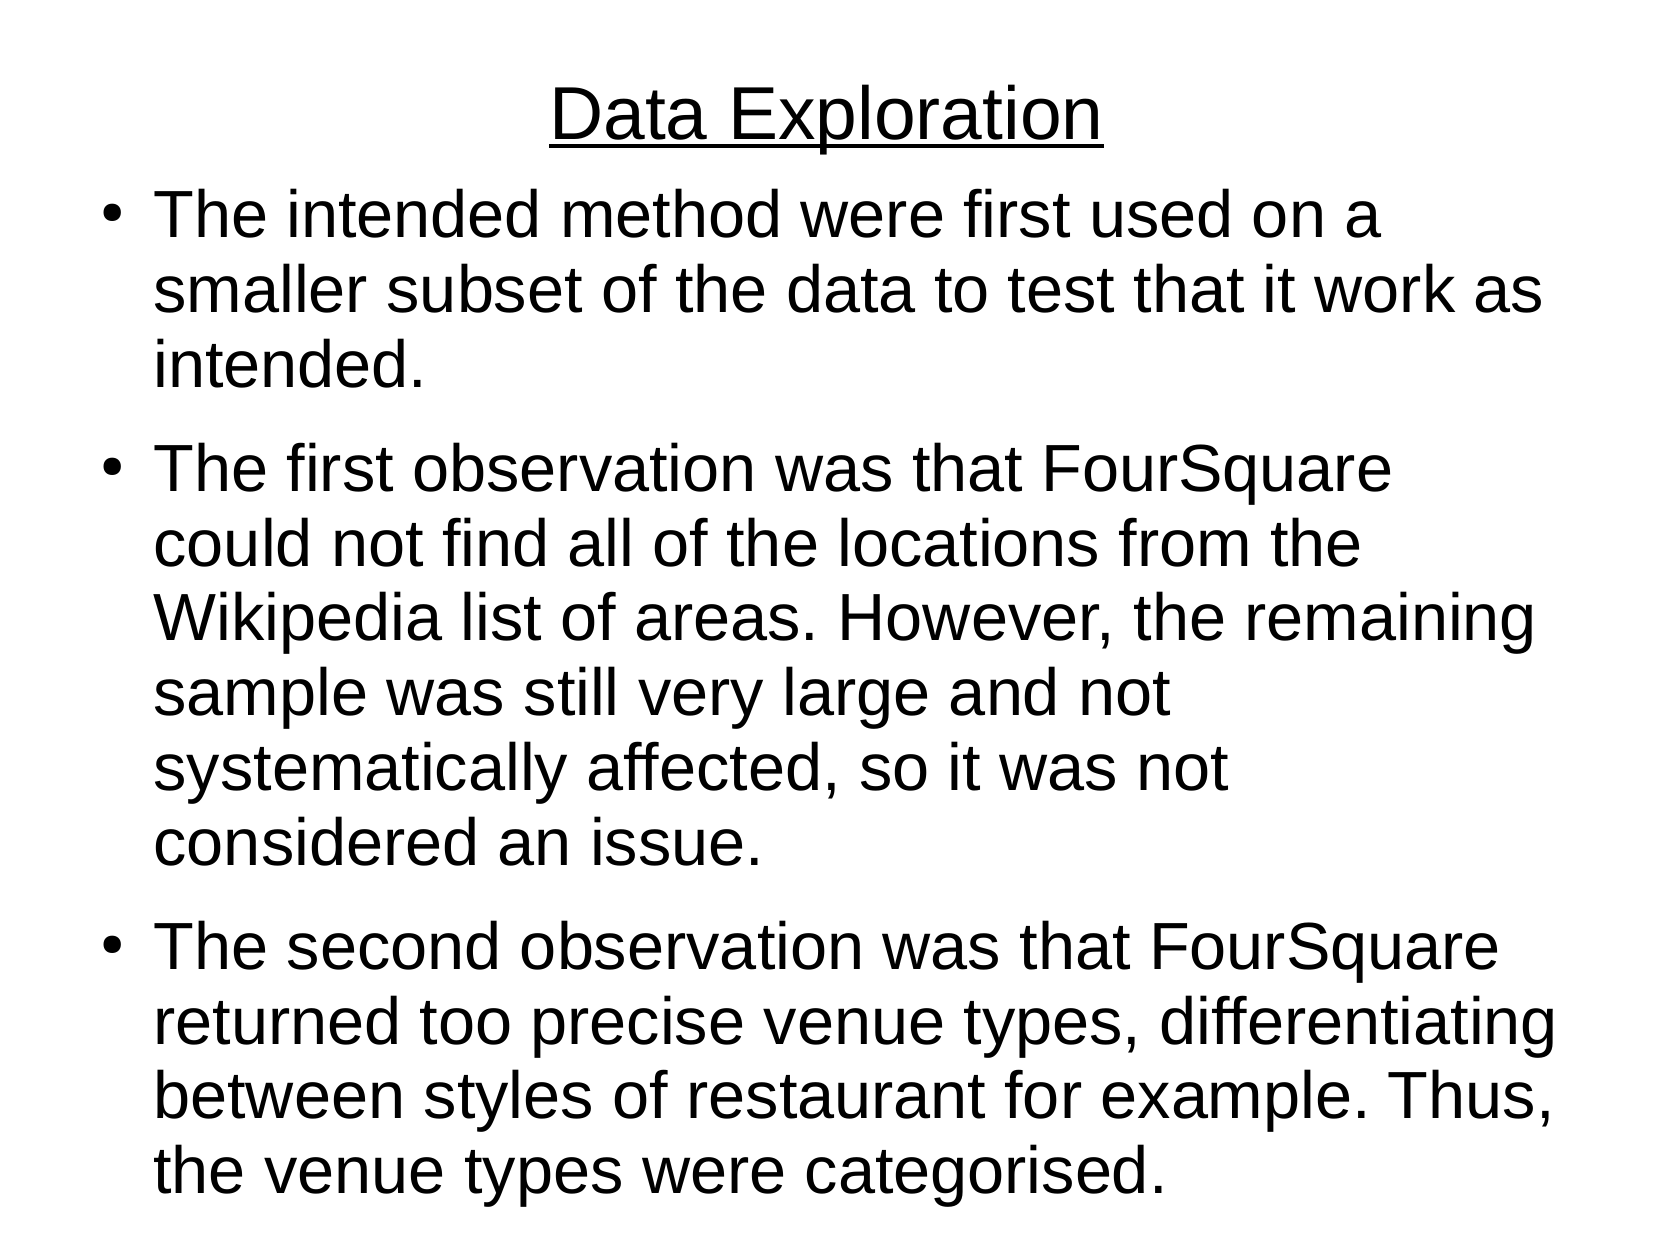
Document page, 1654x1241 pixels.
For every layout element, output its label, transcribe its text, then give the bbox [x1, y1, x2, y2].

list The intended method were first used on a smaller subset of the data to test that it work as intended. The first observation was that FourSquare could not find all of the locations from the Wikipedia list of areas. However, the remaining sample was still very large and not systematically affected, so it was not considered an issue. The second observation was that FourSquare returned too precise venue types, differentiating between styles of restaurant for example. Thus, the venue types were categorised. [82, 177, 1571, 1209]
title Data Exploration [82, 49, 1571, 177]
